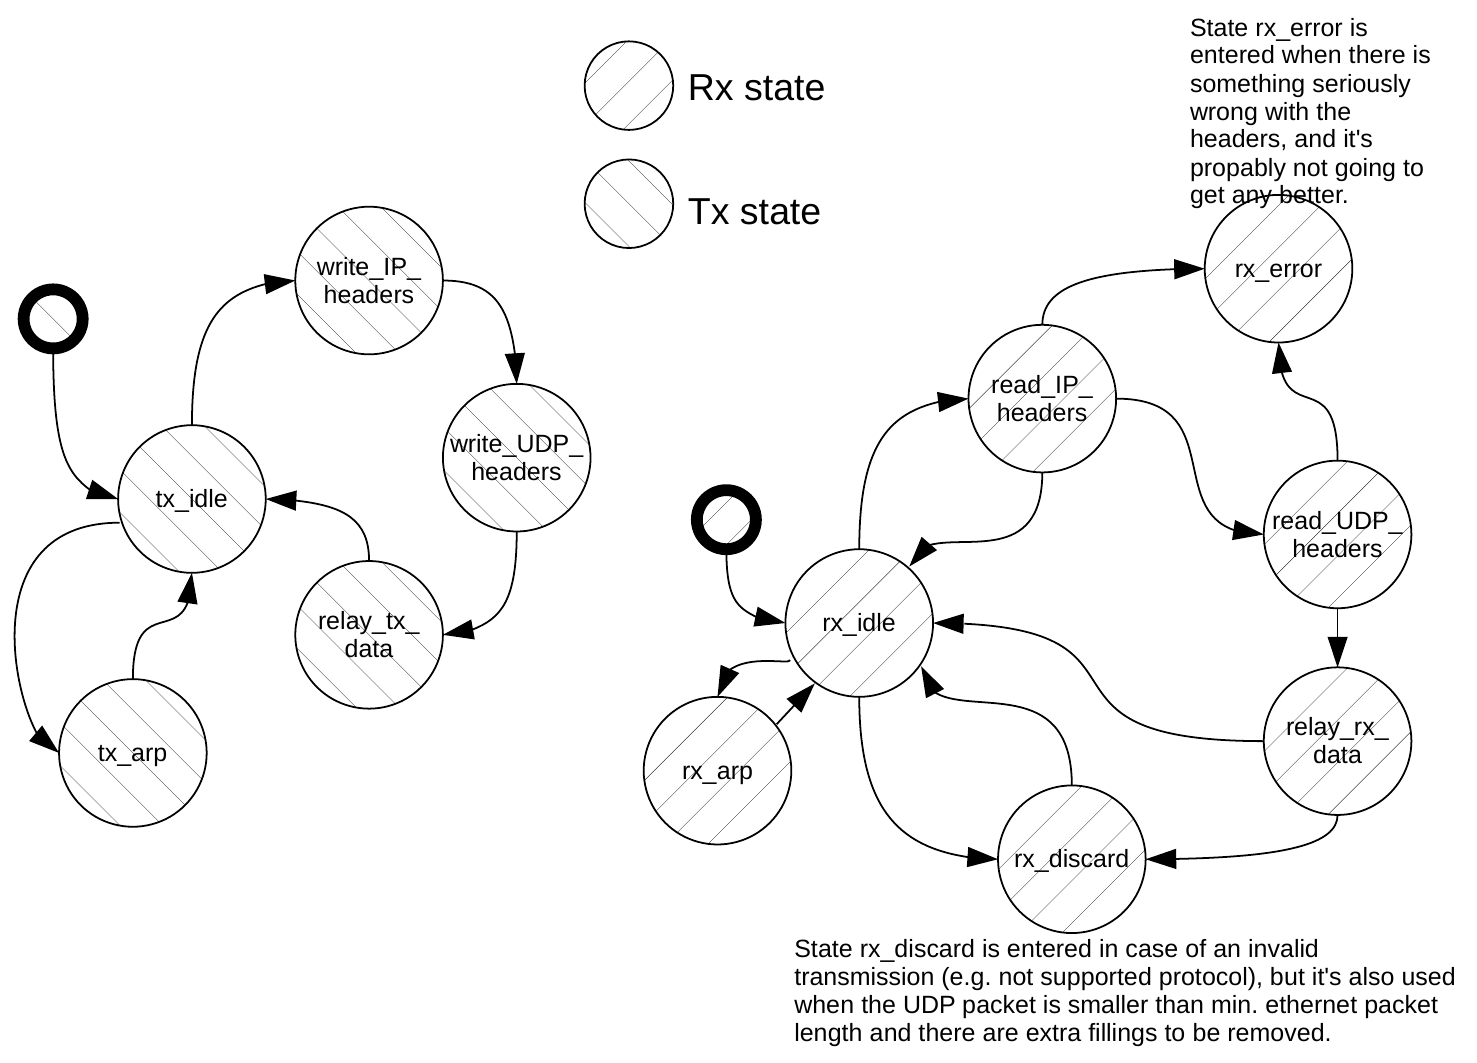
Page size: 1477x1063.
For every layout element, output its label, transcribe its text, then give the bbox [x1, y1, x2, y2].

text_box rx_error [1204, 217, 1353, 343]
text_box rx_discard [998, 785, 1146, 927]
text_box rx_idle [785, 549, 934, 697]
text_box [23, 289, 83, 349]
text_box read_UDP_ headers [1263, 460, 1412, 609]
text_box [584, 41, 673, 130]
text_box Rx state [673, 59, 857, 116]
text_box tx_idle [118, 425, 266, 573]
text_box write_UDP_ headers [442, 383, 591, 532]
text_box Tx state [673, 183, 886, 240]
text_box State rx_discard is entered in case of an invalid transmission (e.g. not supported protocol), but it's also used when the UDP packet is smaller than min. ethernet packet length and there are extra fillings to be removed. [779, 927, 1477, 1054]
text_box [696, 490, 756, 550]
text_box State rx_error is entered when there is something seriously wrong with the headers, and it's propably not going to get any better. [1175, 5, 1471, 217]
text_box tx_arp [59, 679, 207, 827]
text_box rx_arp [643, 696, 792, 845]
text_box read_IP_ headers [968, 324, 1117, 473]
text_box relay_rx_ data [1263, 667, 1412, 815]
text_box [584, 159, 673, 249]
text_box write_IP_ headers [295, 206, 443, 355]
text_box relay_tx_ data [295, 561, 443, 709]
